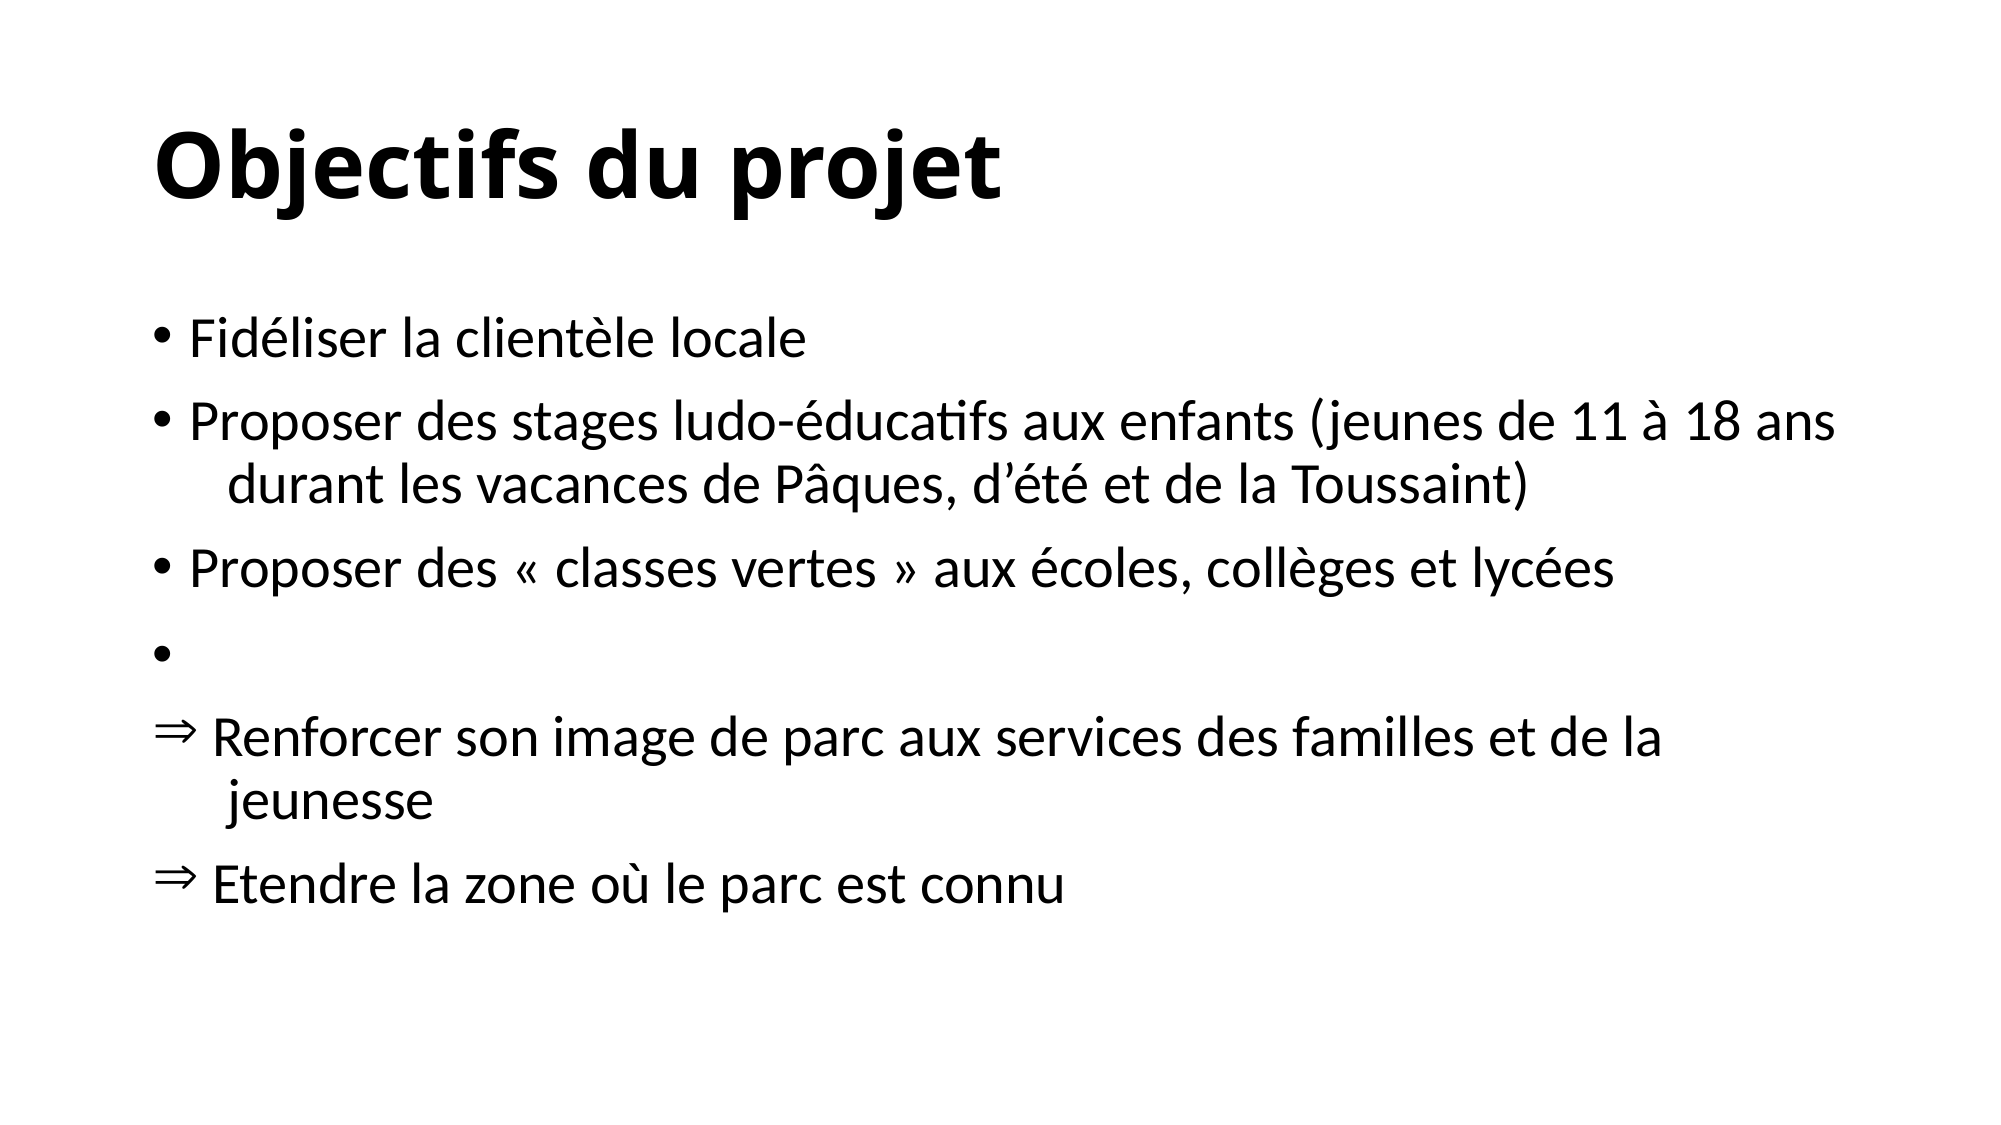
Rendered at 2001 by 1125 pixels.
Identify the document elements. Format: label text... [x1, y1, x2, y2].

list Fidéliser la clientèle locale Proposer des stages ludo-éducatifs aux enfants (jeunes de 11 à 18 ans durant les vacances de Pâques, d’été et de la Toussaint) Proposer des « classes vertes » aux écoles, collèges et lycées Renforcer son image de parc aux services des familles et de la jeunesse Etendre la zone où le parc est connu [137, 299, 1863, 1014]
title Objectifs du projet [137, 59, 1863, 278]
